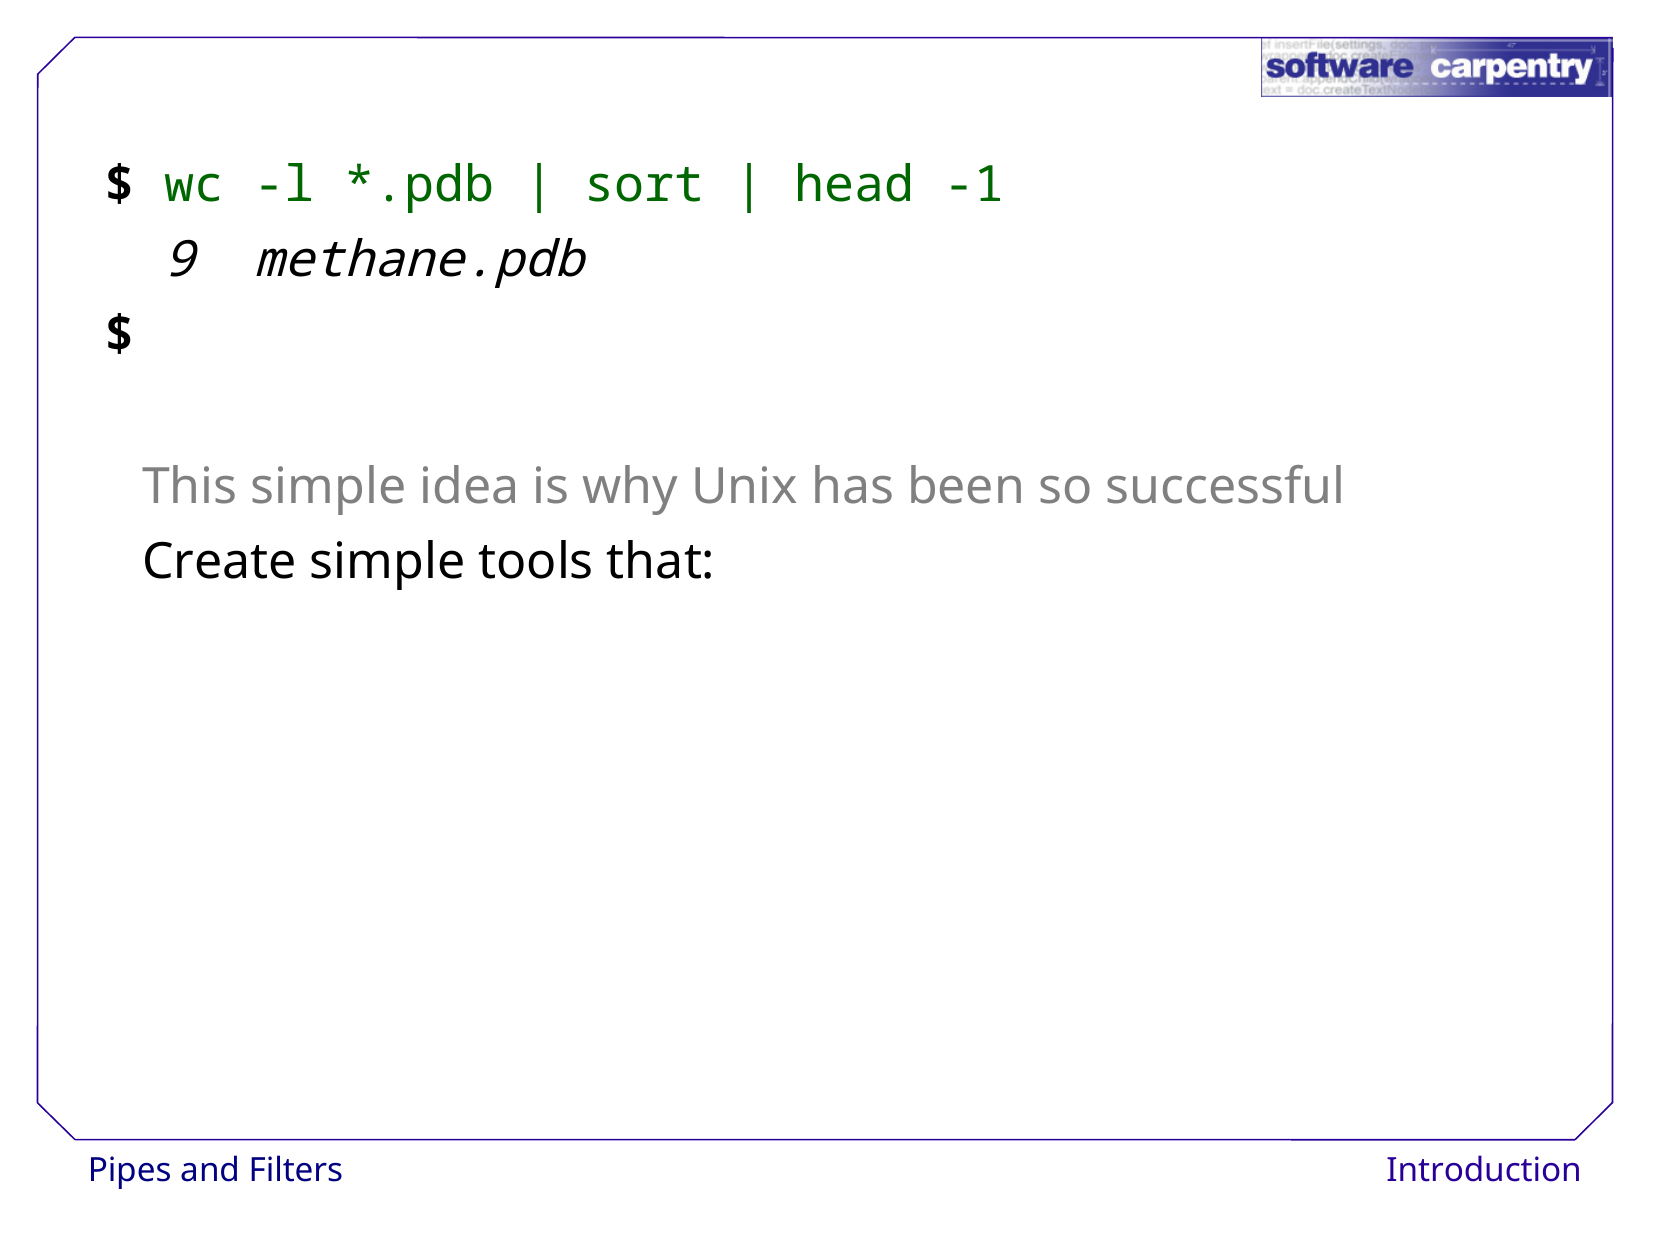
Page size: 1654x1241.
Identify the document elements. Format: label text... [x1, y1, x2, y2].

picture [1261, 39, 1613, 97]
text_box $ wc -l *.pdb | sort | head -1 9 methane.pdb $ [89, 128, 1512, 1131]
text_box This simple idea is why Unix has been so successful Create simple tools that: [127, 430, 1451, 913]
